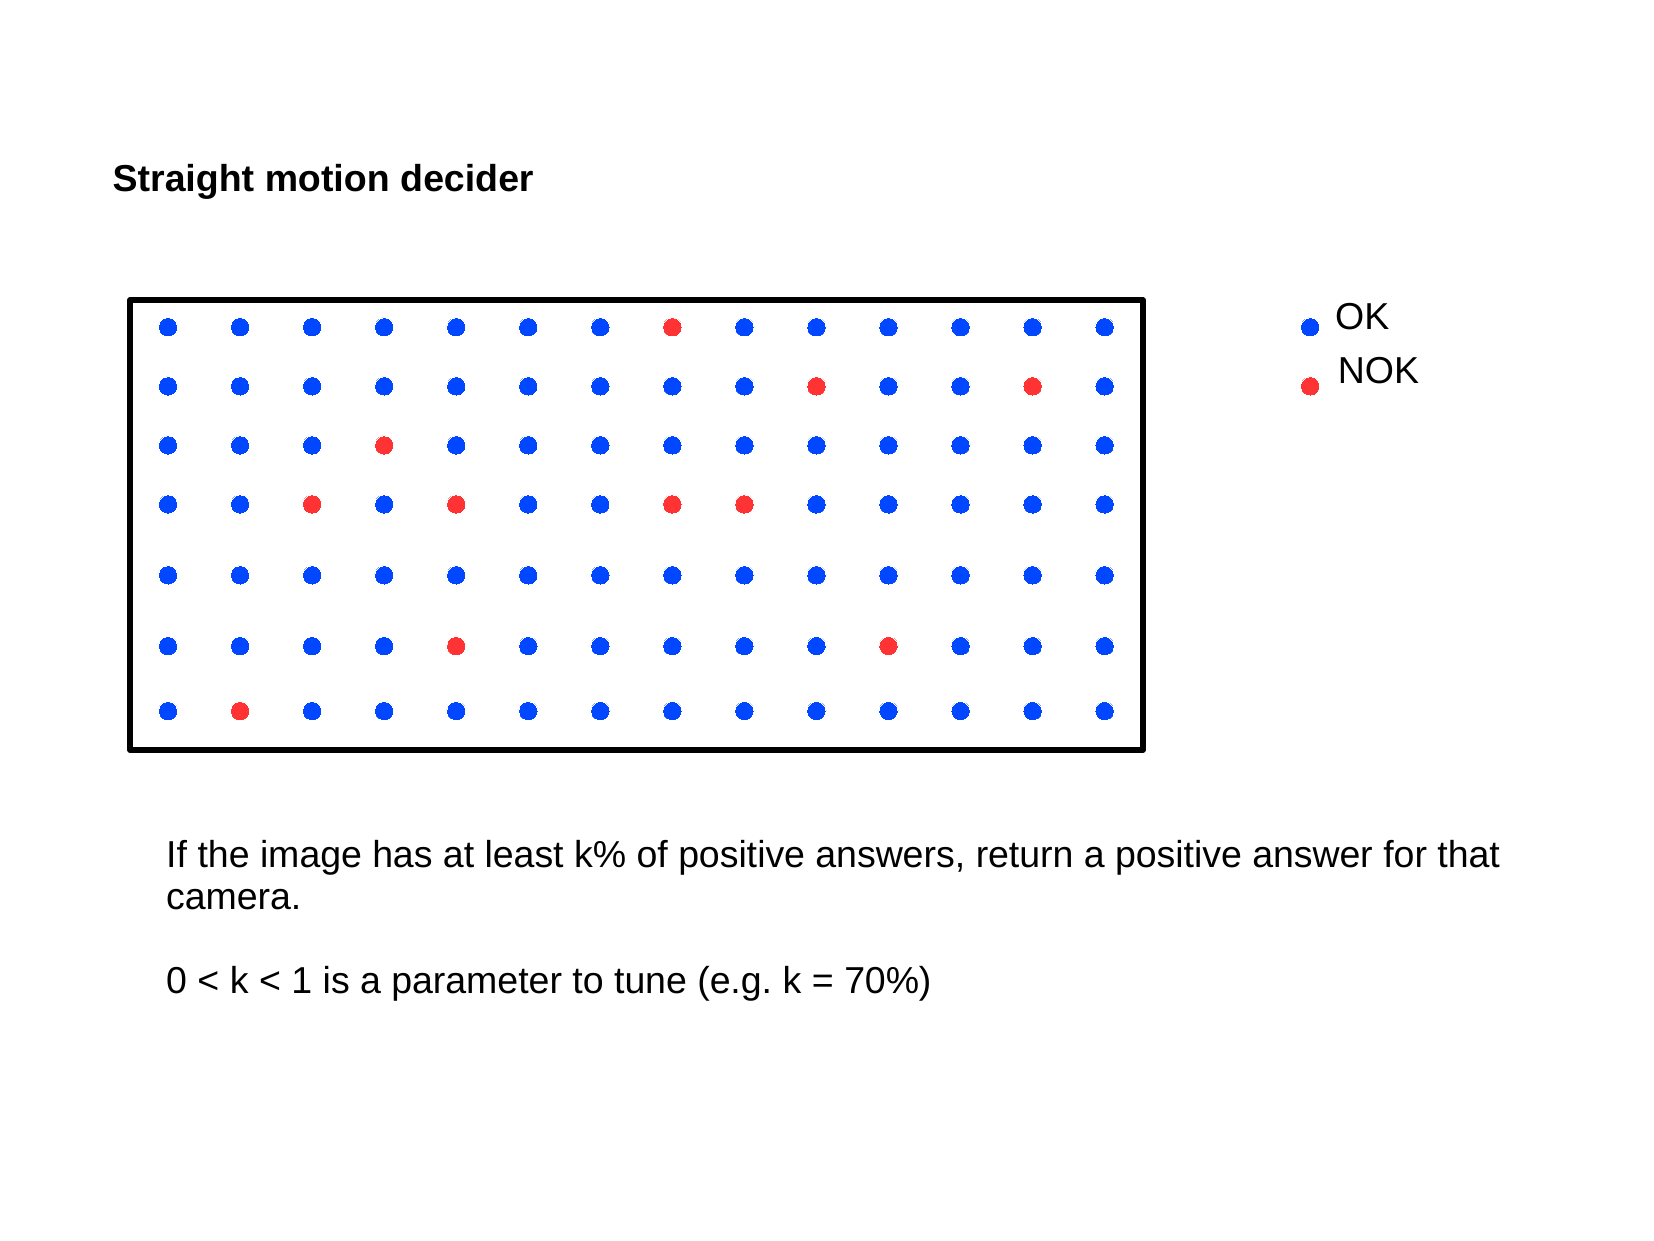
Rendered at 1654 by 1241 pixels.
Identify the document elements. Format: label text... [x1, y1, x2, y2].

text_box NOK [1323, 341, 1434, 413]
text_box If the image has at least k% of positive answers, return a positive answer for that camera. 0 < k < 1 is a parameter to tune (e.g. k = 70%) [150, 825, 1576, 1066]
text_box [1300, 317, 1320, 337]
text_box [518, 317, 539, 337]
text_box [1022, 317, 1043, 337]
text_box [1094, 317, 1115, 337]
text_box [590, 317, 611, 337]
text_box [734, 317, 755, 337]
text_box [878, 317, 899, 337]
text_box [950, 317, 971, 337]
text_box Straight motion decider [97, 150, 1613, 389]
text_box [230, 317, 250, 337]
text_box [158, 317, 178, 337]
text_box [806, 317, 827, 337]
text_box [446, 317, 467, 337]
text_box [302, 317, 322, 337]
text_box [1300, 376, 1320, 397]
text_box [662, 317, 683, 337]
text_box [374, 317, 394, 337]
text_box OK [1320, 288, 1405, 359]
text_box [130, 376, 1143, 751]
